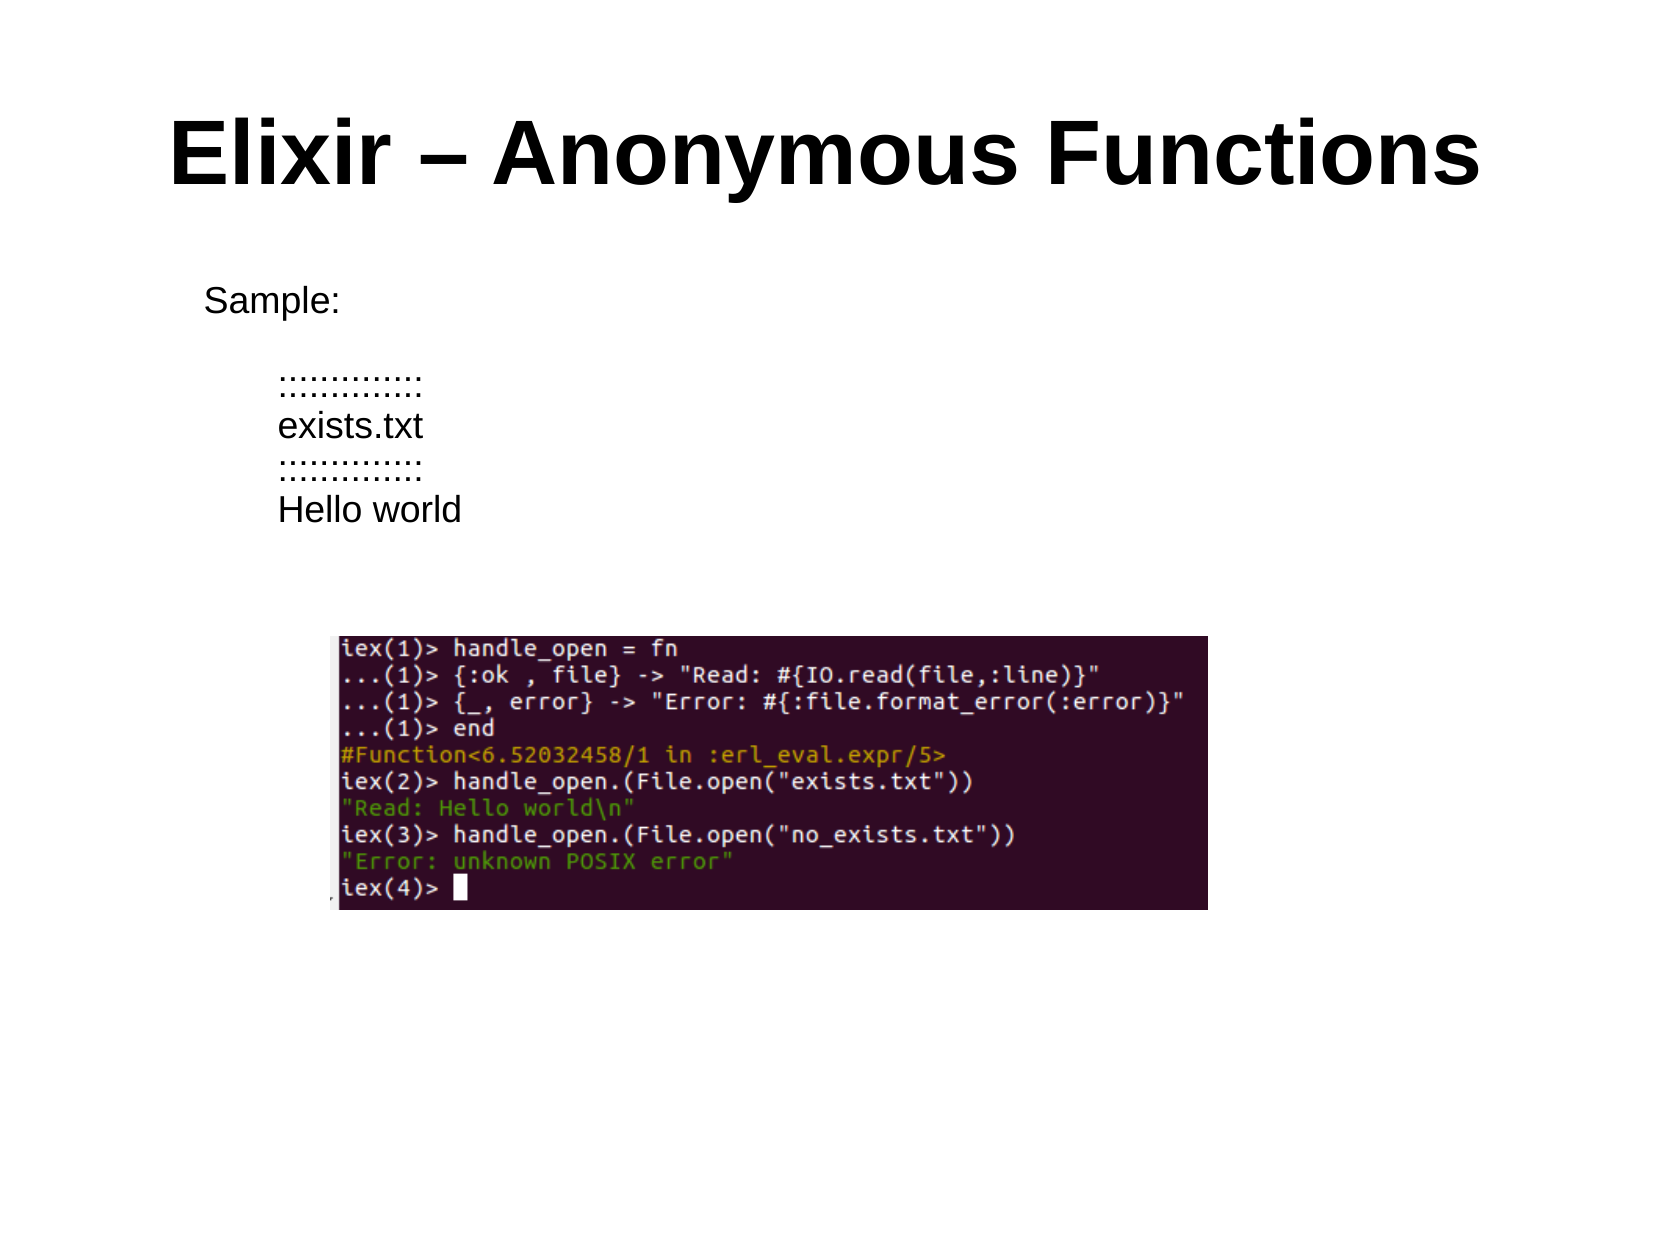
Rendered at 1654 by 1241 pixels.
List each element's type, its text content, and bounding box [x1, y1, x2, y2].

picture [330, 636, 1208, 910]
title Elixir – Anonymous Functions [82, 49, 1571, 257]
text_box Sample: :::::::::::::: exists.txt :::::::::::::: Hello world [188, 271, 1418, 1001]
